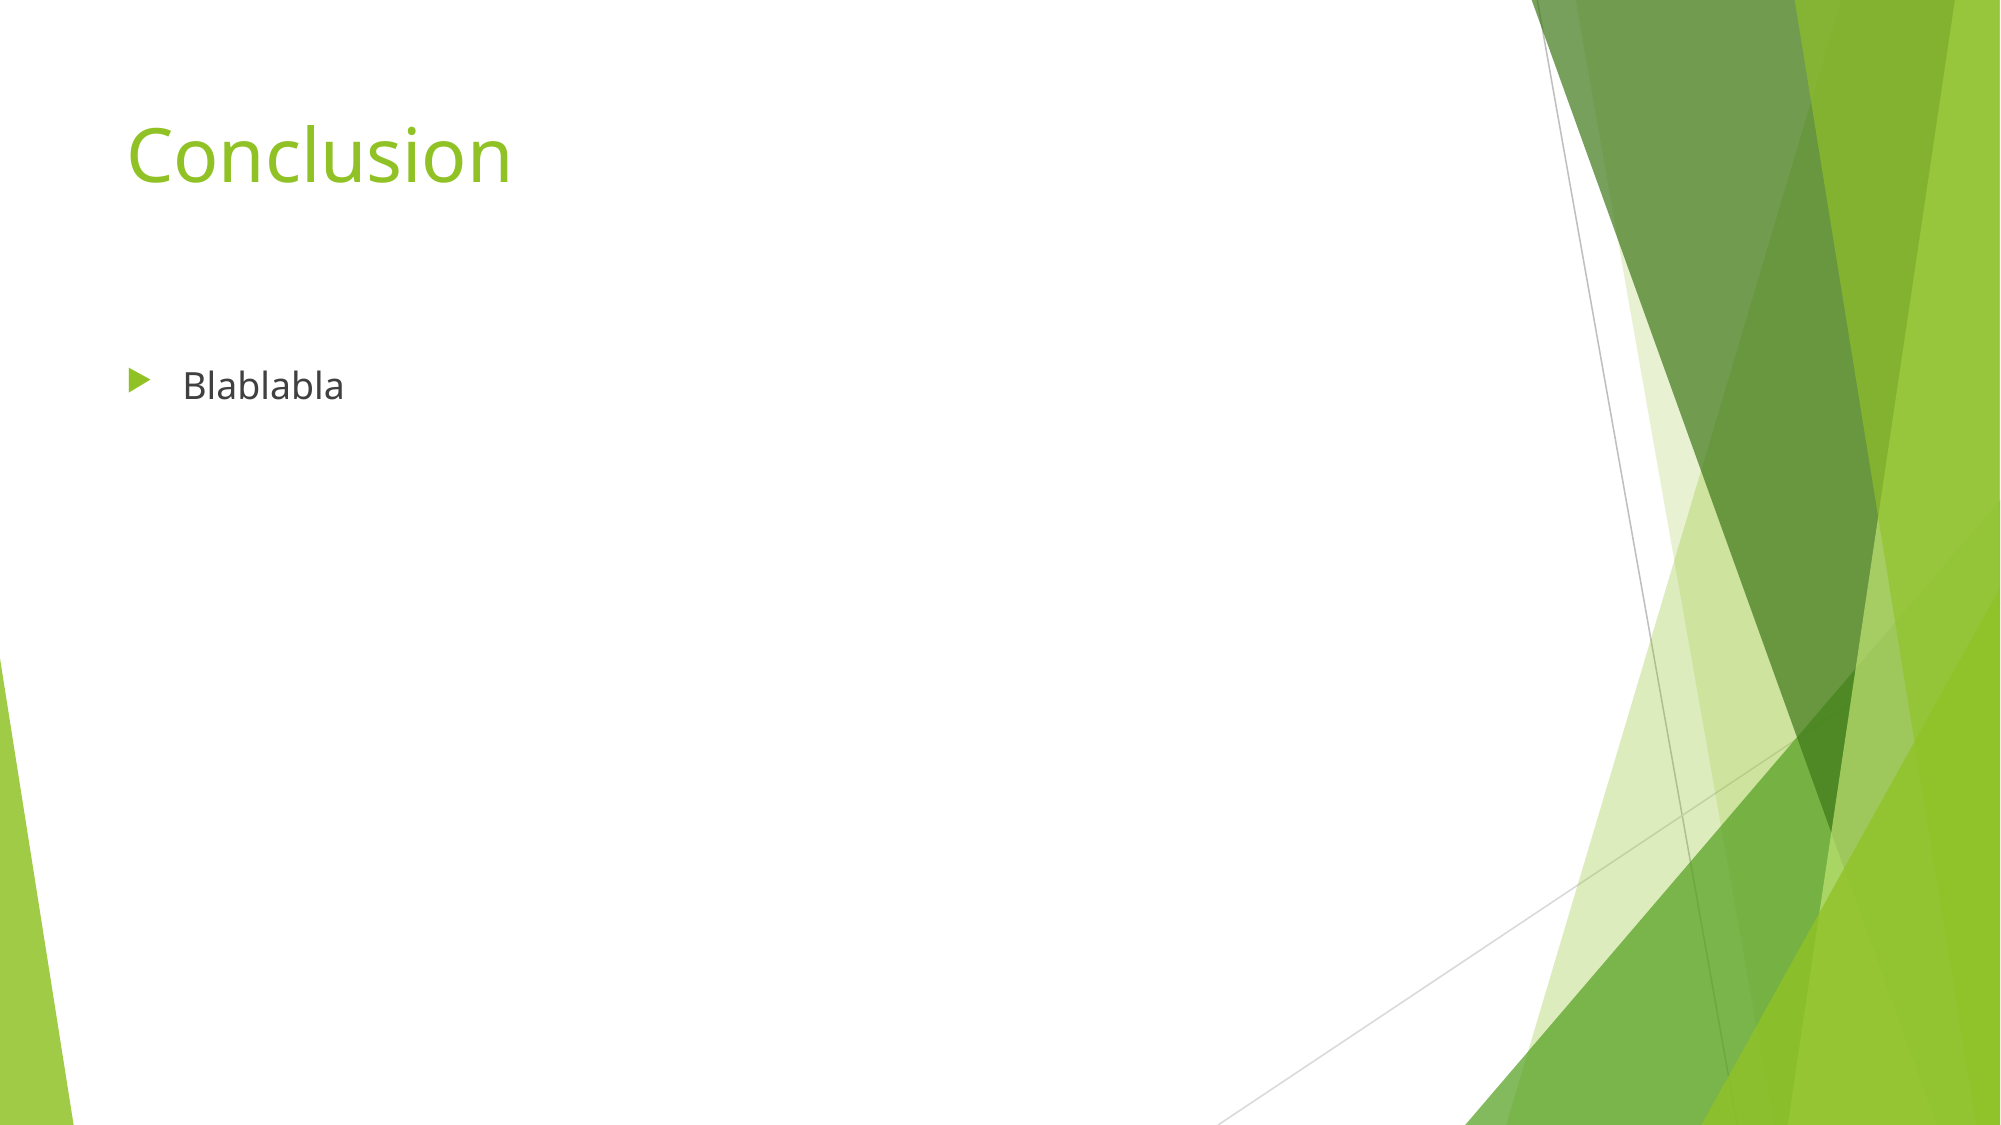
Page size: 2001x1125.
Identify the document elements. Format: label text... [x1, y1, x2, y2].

title Conclusion [111, 99, 1522, 317]
list Blablabla [111, 354, 1522, 992]
